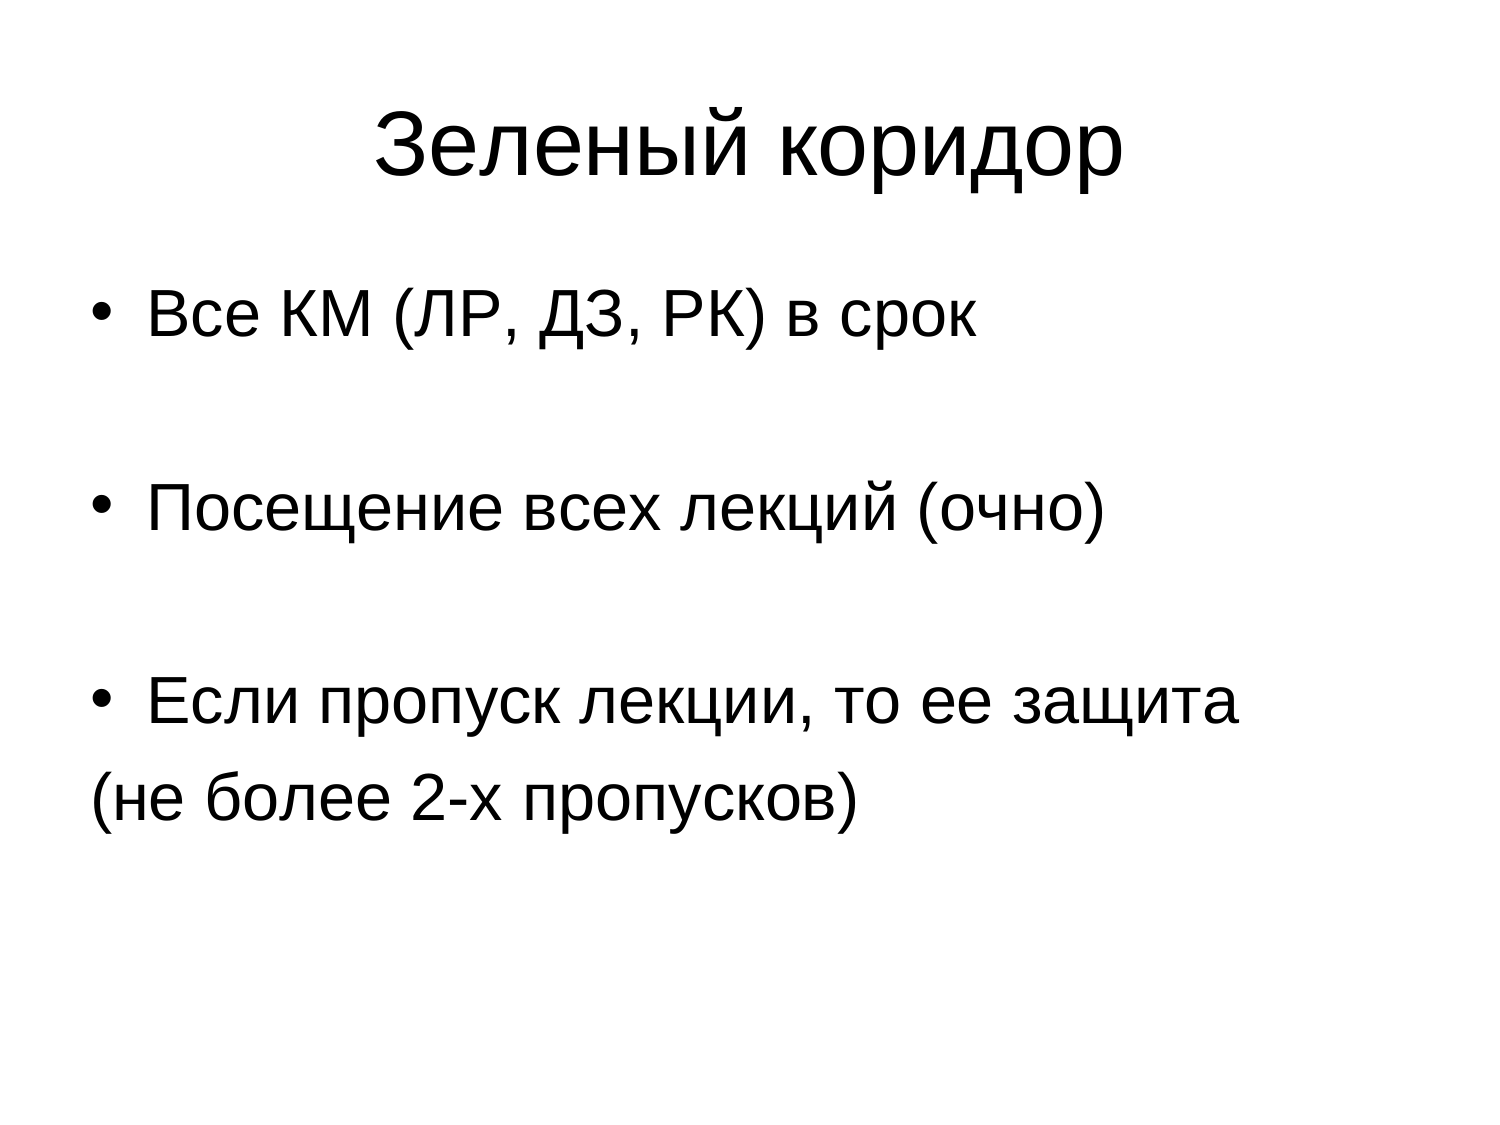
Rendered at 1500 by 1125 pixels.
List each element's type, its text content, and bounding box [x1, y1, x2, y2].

list Все КМ (ЛР, ДЗ, РК) в срок Посещение всех лекций (очно) Если пропуск лекции, то ее защита (не более 2-х пропусков) [75, 262, 1426, 1005]
title Зеленый коридор [75, 45, 1426, 233]
